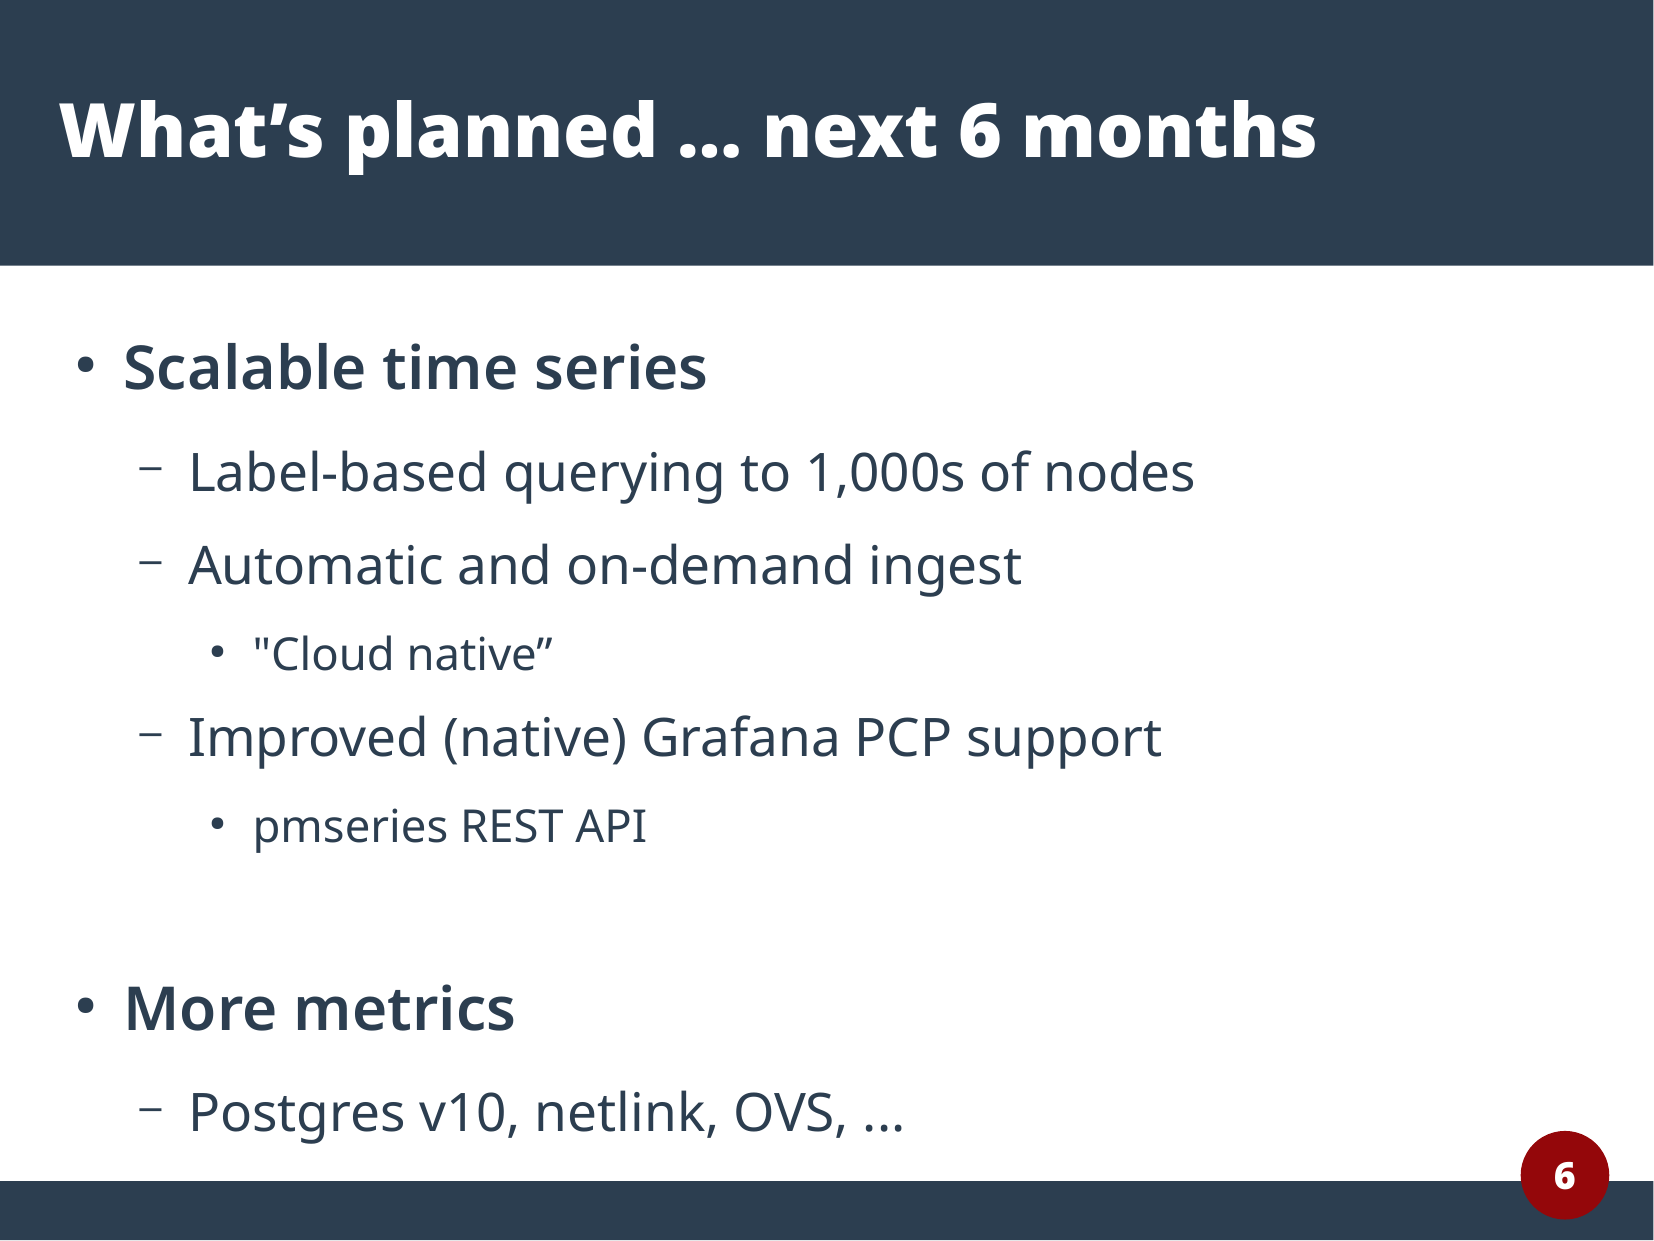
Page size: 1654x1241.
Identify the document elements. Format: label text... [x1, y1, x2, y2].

title What’s planned … next 6 months [59, 49, 1595, 207]
list Scalable time series Label-based querying to 1,000s of nodes Automatic and on-demand ingest "Cloud native” Improved (native) Grafana PCP support pmseries REST API More metrics Postgres v10, netlink, OVS, ... [59, 324, 1595, 1152]
